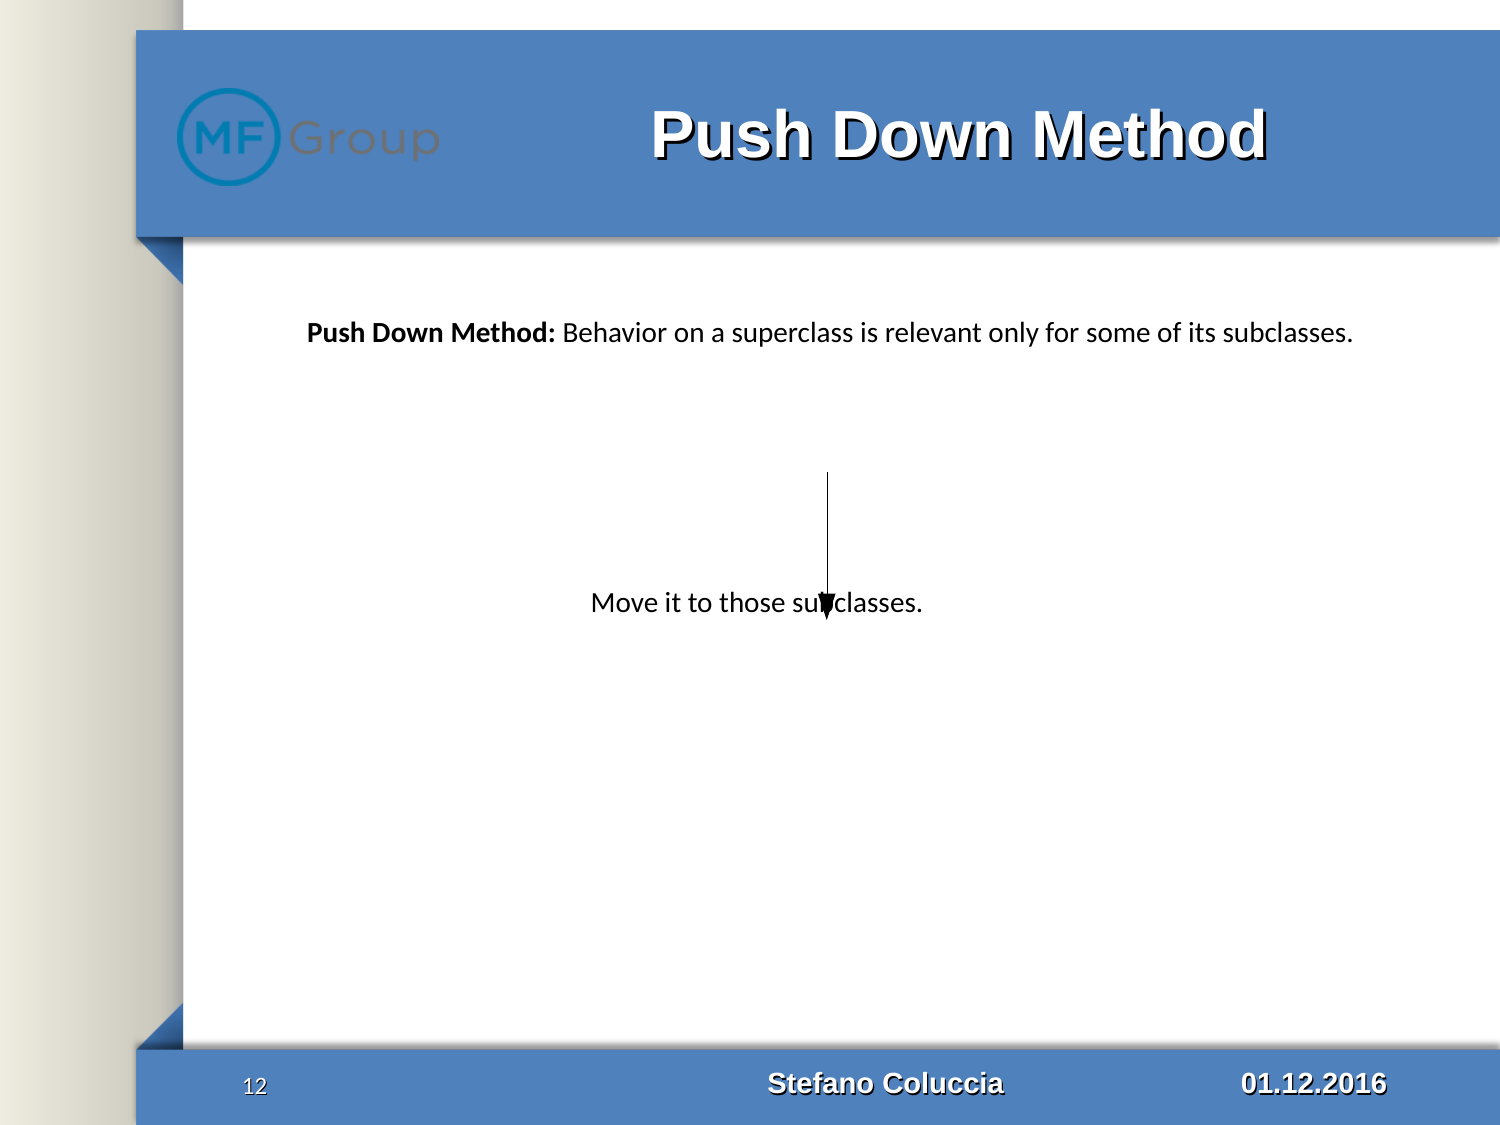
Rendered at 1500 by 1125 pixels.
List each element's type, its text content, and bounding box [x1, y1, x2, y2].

title Push Down Method [472, 57, 1447, 211]
title 01.12.2016 [1151, 1062, 1477, 1105]
title Stefano Coluccia [738, 1062, 1034, 1105]
list Push Down Method: Behavior on a superclass is relevant only for some of its subclasses. Move it to those subclasses. [236, 261, 1453, 975]
picture [0, 0, 1500, 1125]
